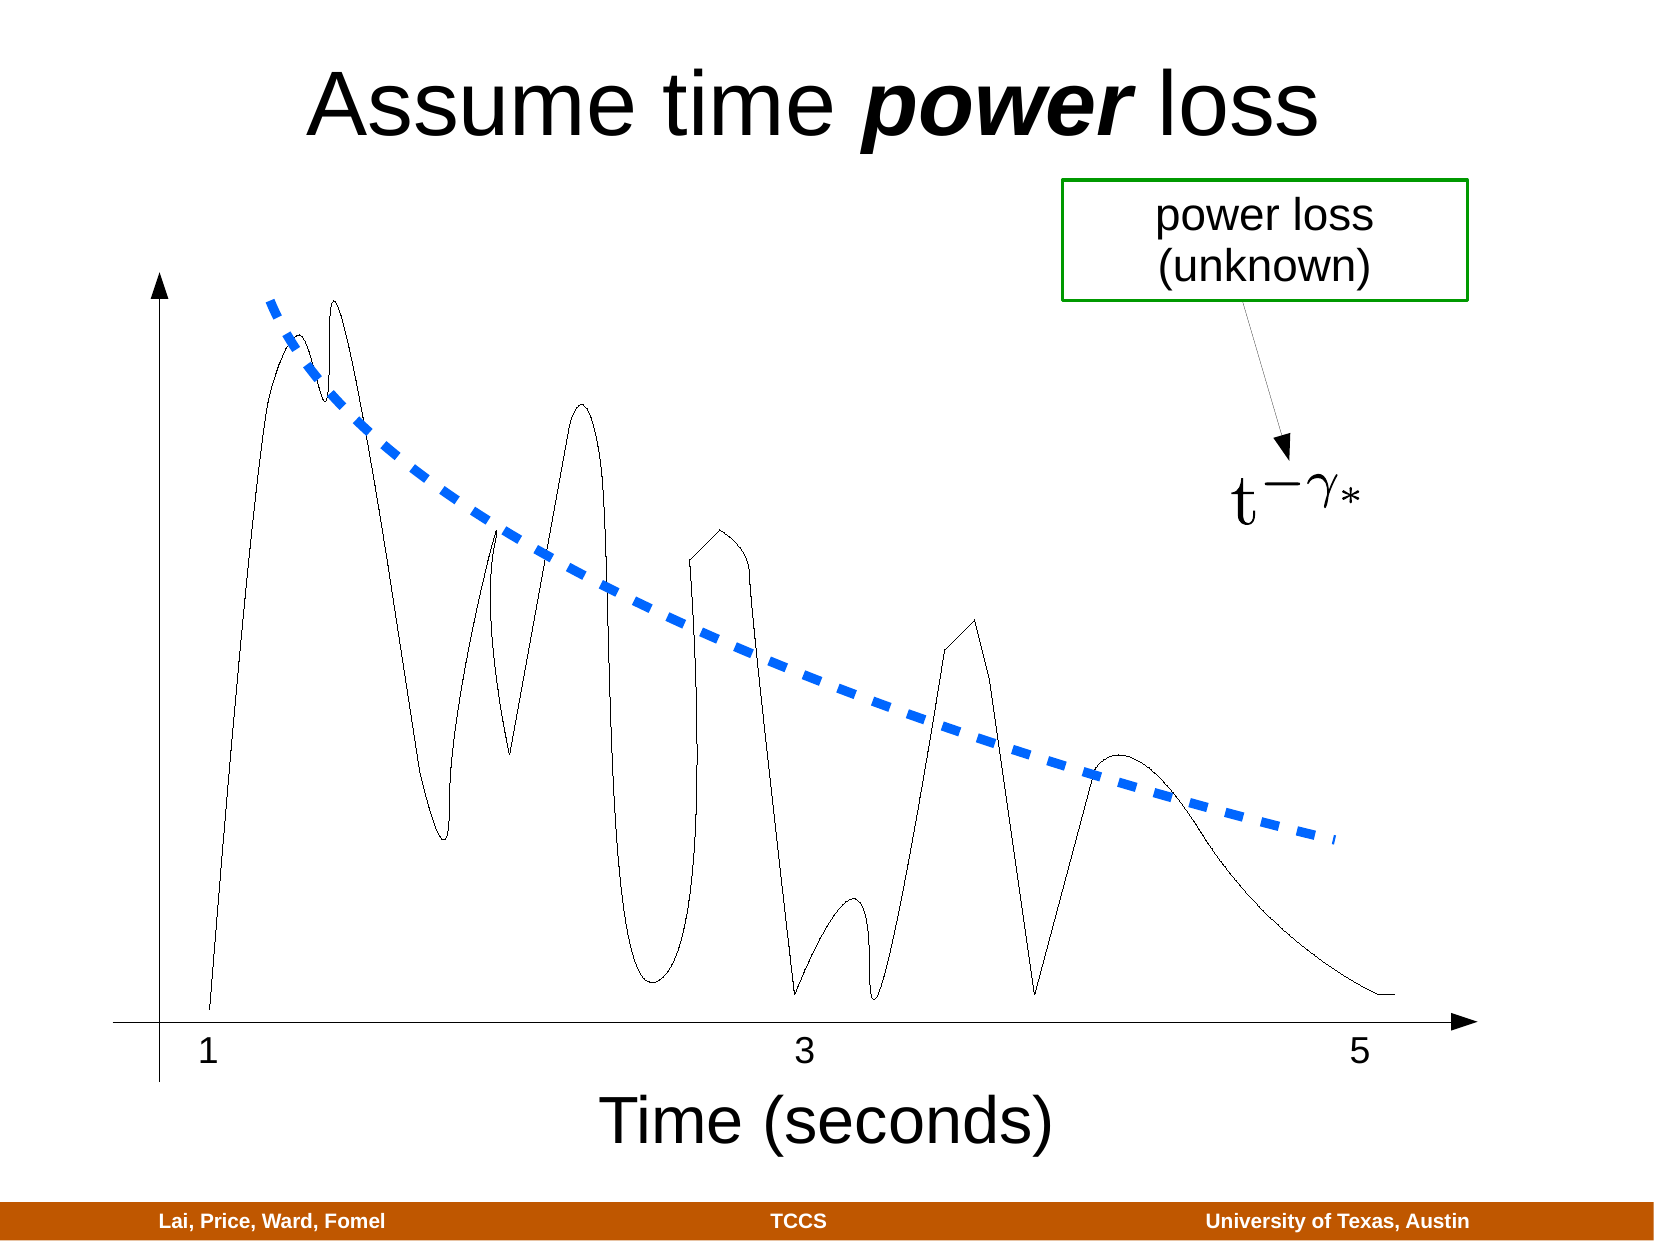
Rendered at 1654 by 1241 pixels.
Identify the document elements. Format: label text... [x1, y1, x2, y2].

text_box [1230, 464, 1365, 526]
text_box Time (seconds) [583, 1075, 1130, 1240]
text_box 1 [183, 1021, 274, 1079]
text_box 5 [1334, 1021, 1425, 1079]
text_box Assume time power loss [258, 45, 1369, 163]
text_box power loss (unknown) [1062, 180, 1468, 301]
text_box 3 [779, 1021, 870, 1075]
